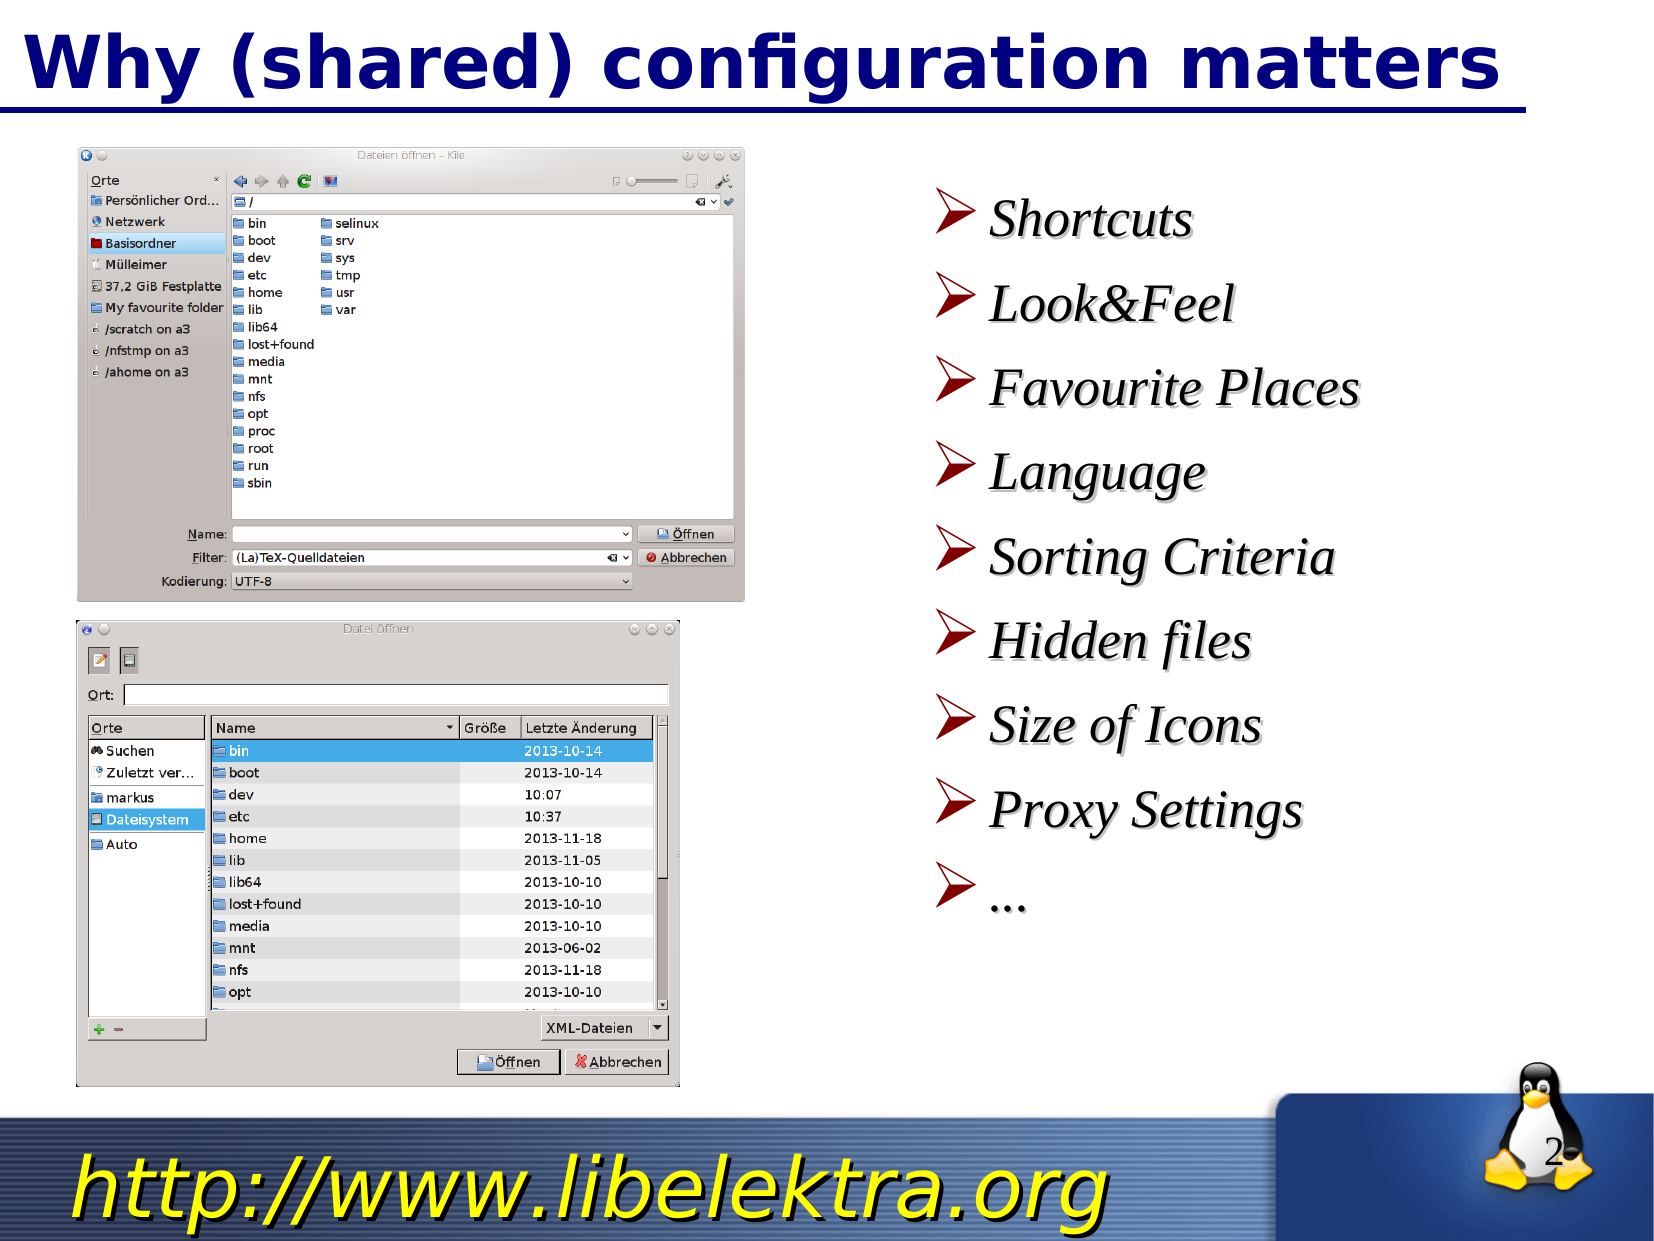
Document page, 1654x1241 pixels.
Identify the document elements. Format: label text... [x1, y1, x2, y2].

text_box <Nummer> [1370, 1122, 1566, 1178]
picture [0, 620, 1654, 1241]
text_box Why (shared) configuration matters [22, 14, 1611, 111]
list Shortcuts Look&Feel Favourite Places Language Sorting Criteria Hidden files Size of Icons Proxy Settings ... [915, 177, 1611, 927]
picture [77, 147, 745, 602]
